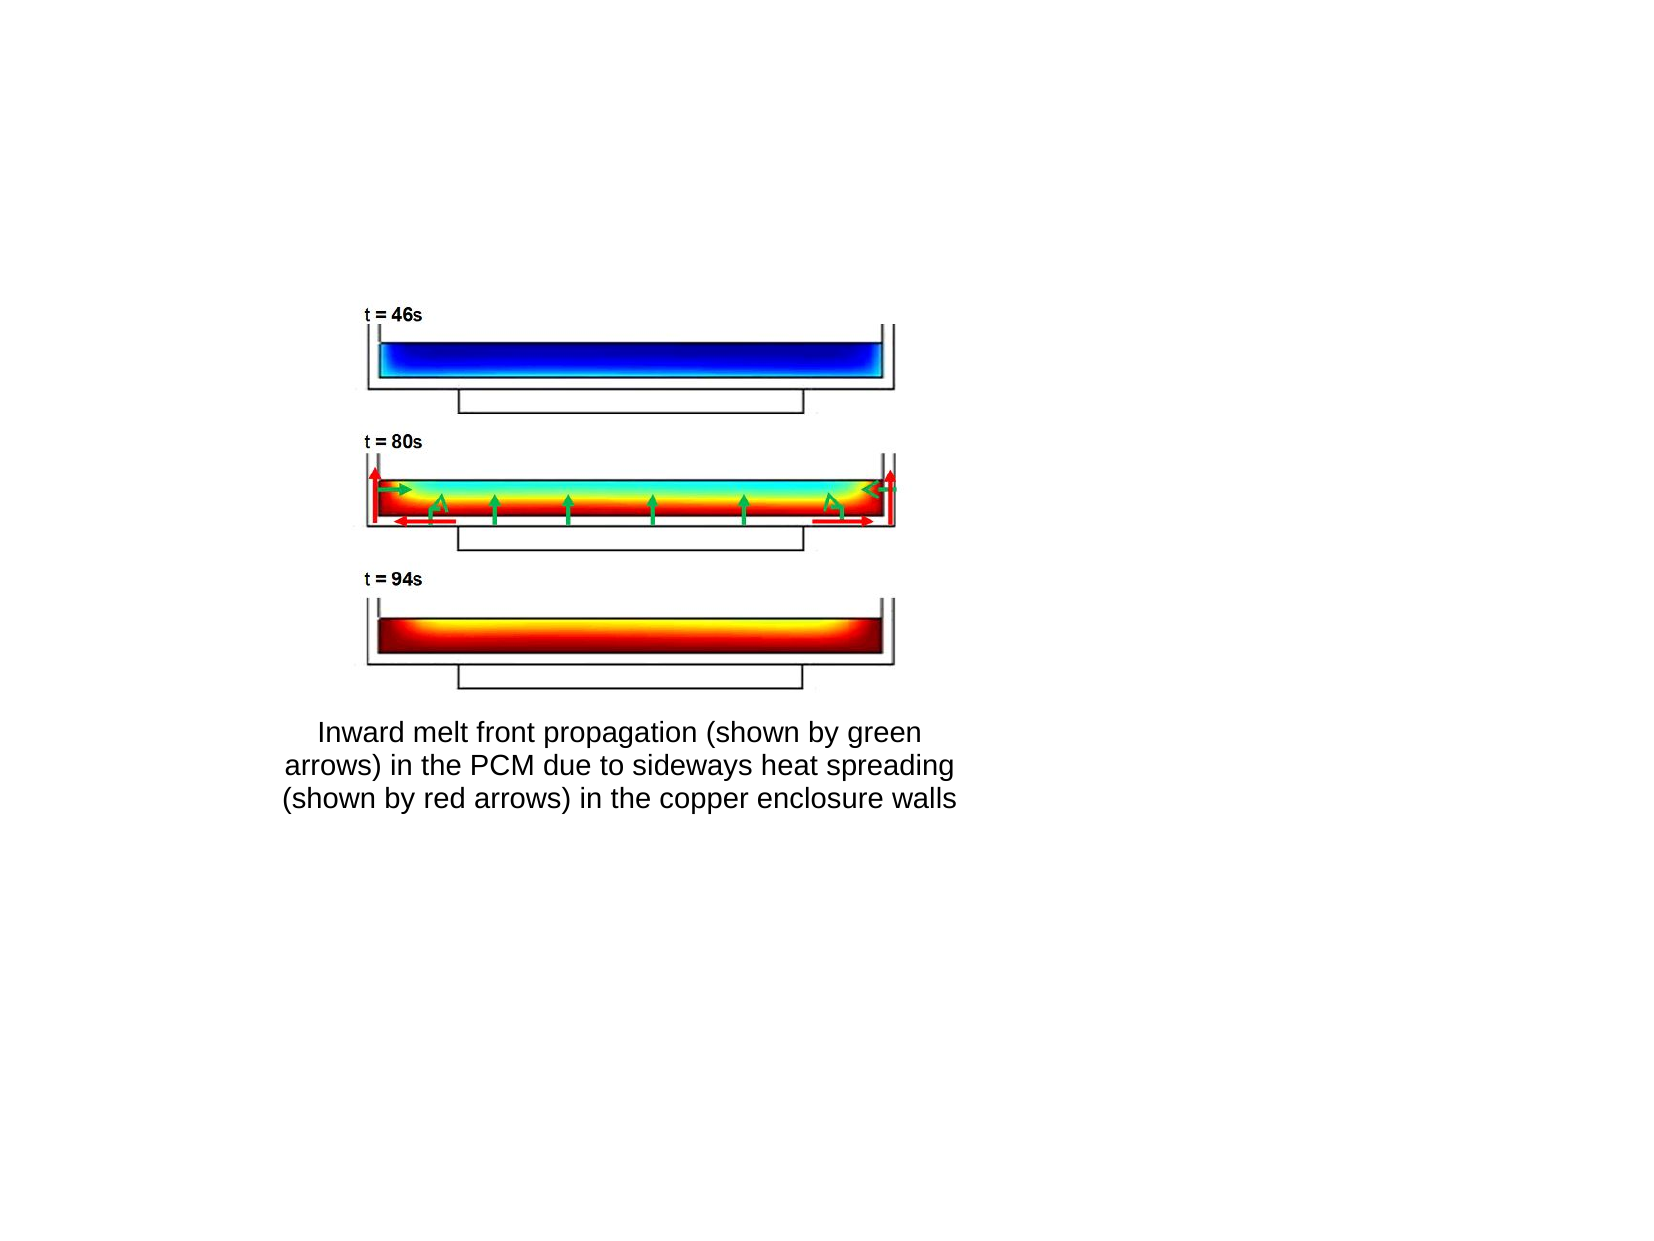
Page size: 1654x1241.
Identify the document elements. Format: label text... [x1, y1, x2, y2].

text_box Inward melt front propagation (shown by green arrows) in the PCM due to sideways heat spreading (shown by red arrows) in the copper enclosure walls [265, 708, 975, 822]
picture [343, 300, 944, 697]
